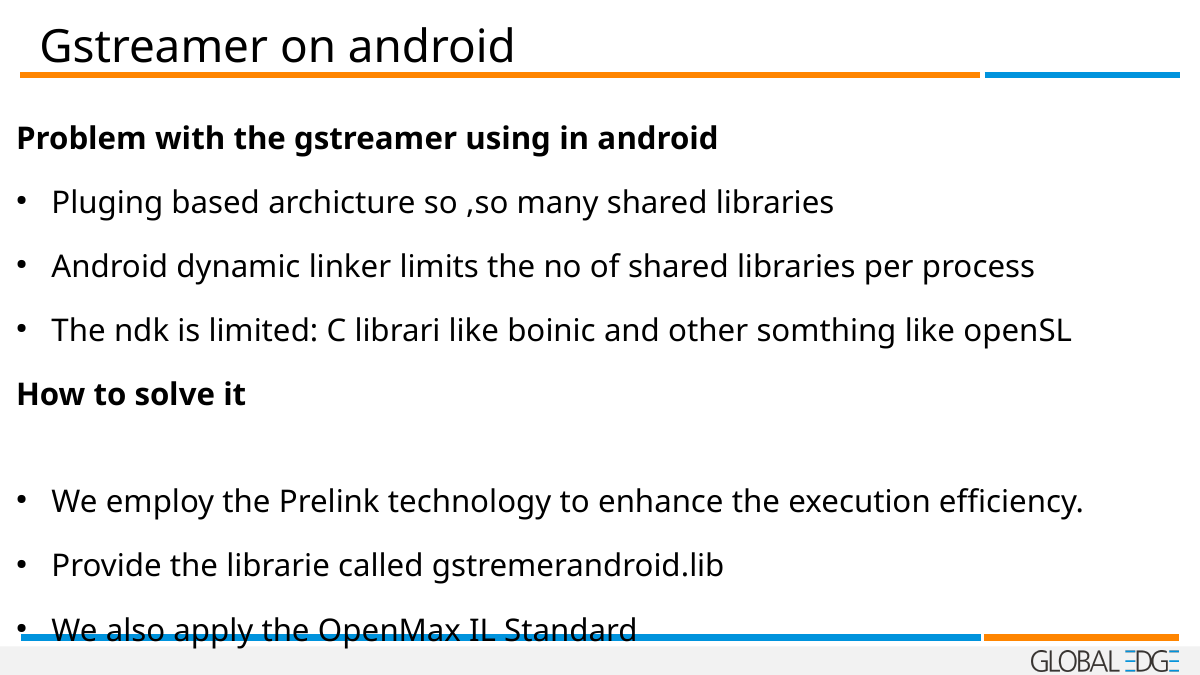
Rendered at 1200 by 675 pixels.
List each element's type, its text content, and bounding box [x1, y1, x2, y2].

text_box Problem with the gstreamer using in android Pluging based archicture so ,so many shared libraries Android dynamic linker limits the no of shared libraries per process The ndk is limited: C librari like boinic and other somthing like openSL How to solve it We employ the Prelink technology to enhance the execution efficiency. Provide the librarie called gstremerandroid.lib We also apply the OpenMax IL Standard [1, 87, 1199, 675]
title Gstreamer on android [28, 18, 1200, 71]
